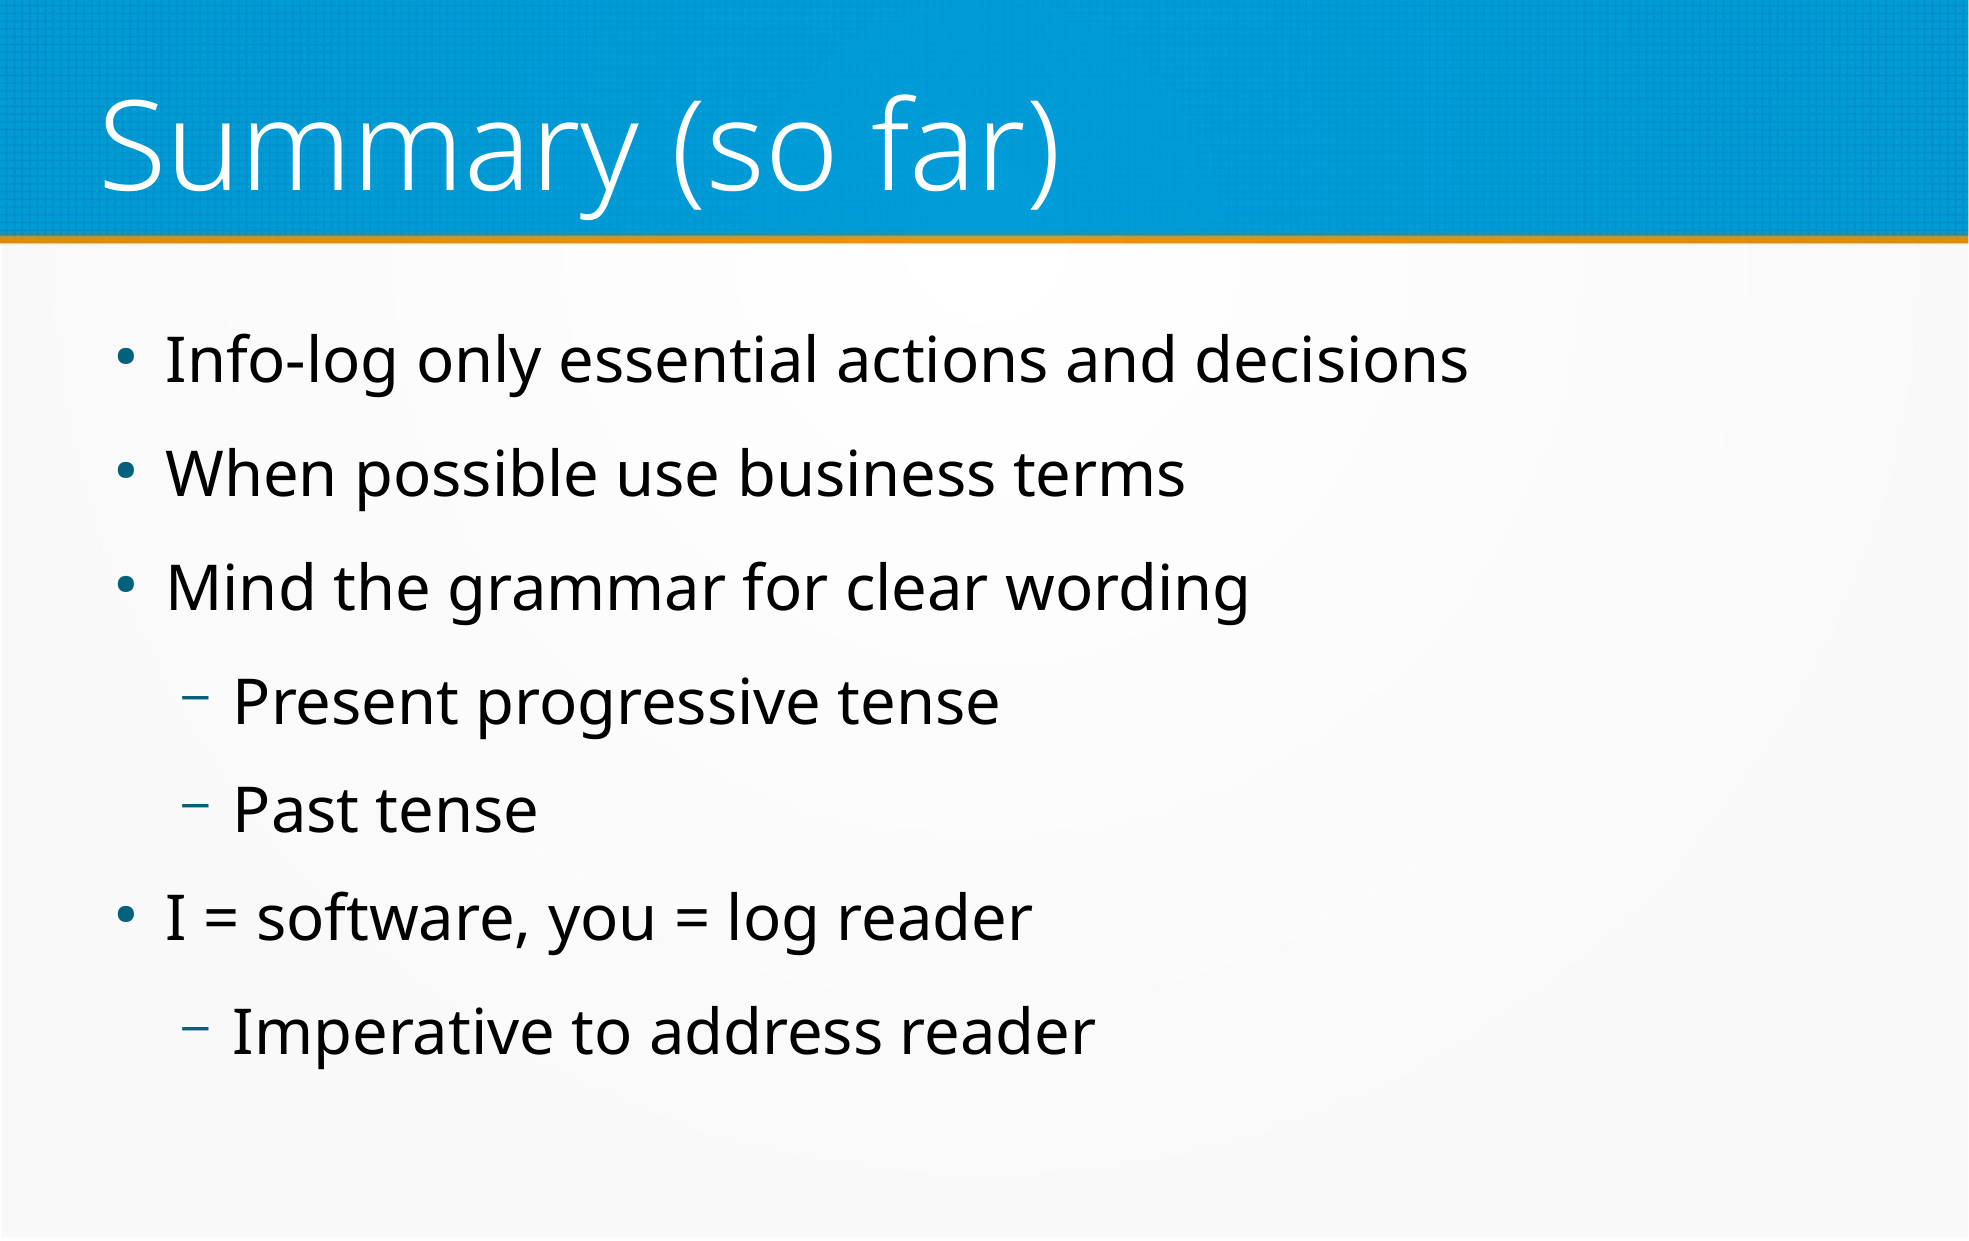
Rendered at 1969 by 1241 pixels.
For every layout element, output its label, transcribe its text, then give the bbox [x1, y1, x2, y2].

list Info-log only essential actions and decisions When possible use business terms Mind the grammar for clear wording Present progressive tense Past tense I = software, you = log reader Imperative to address reader [98, 315, 1861, 1081]
picture [0, 233, 1969, 1241]
title Summary (so far) [98, 19, 1870, 227]
